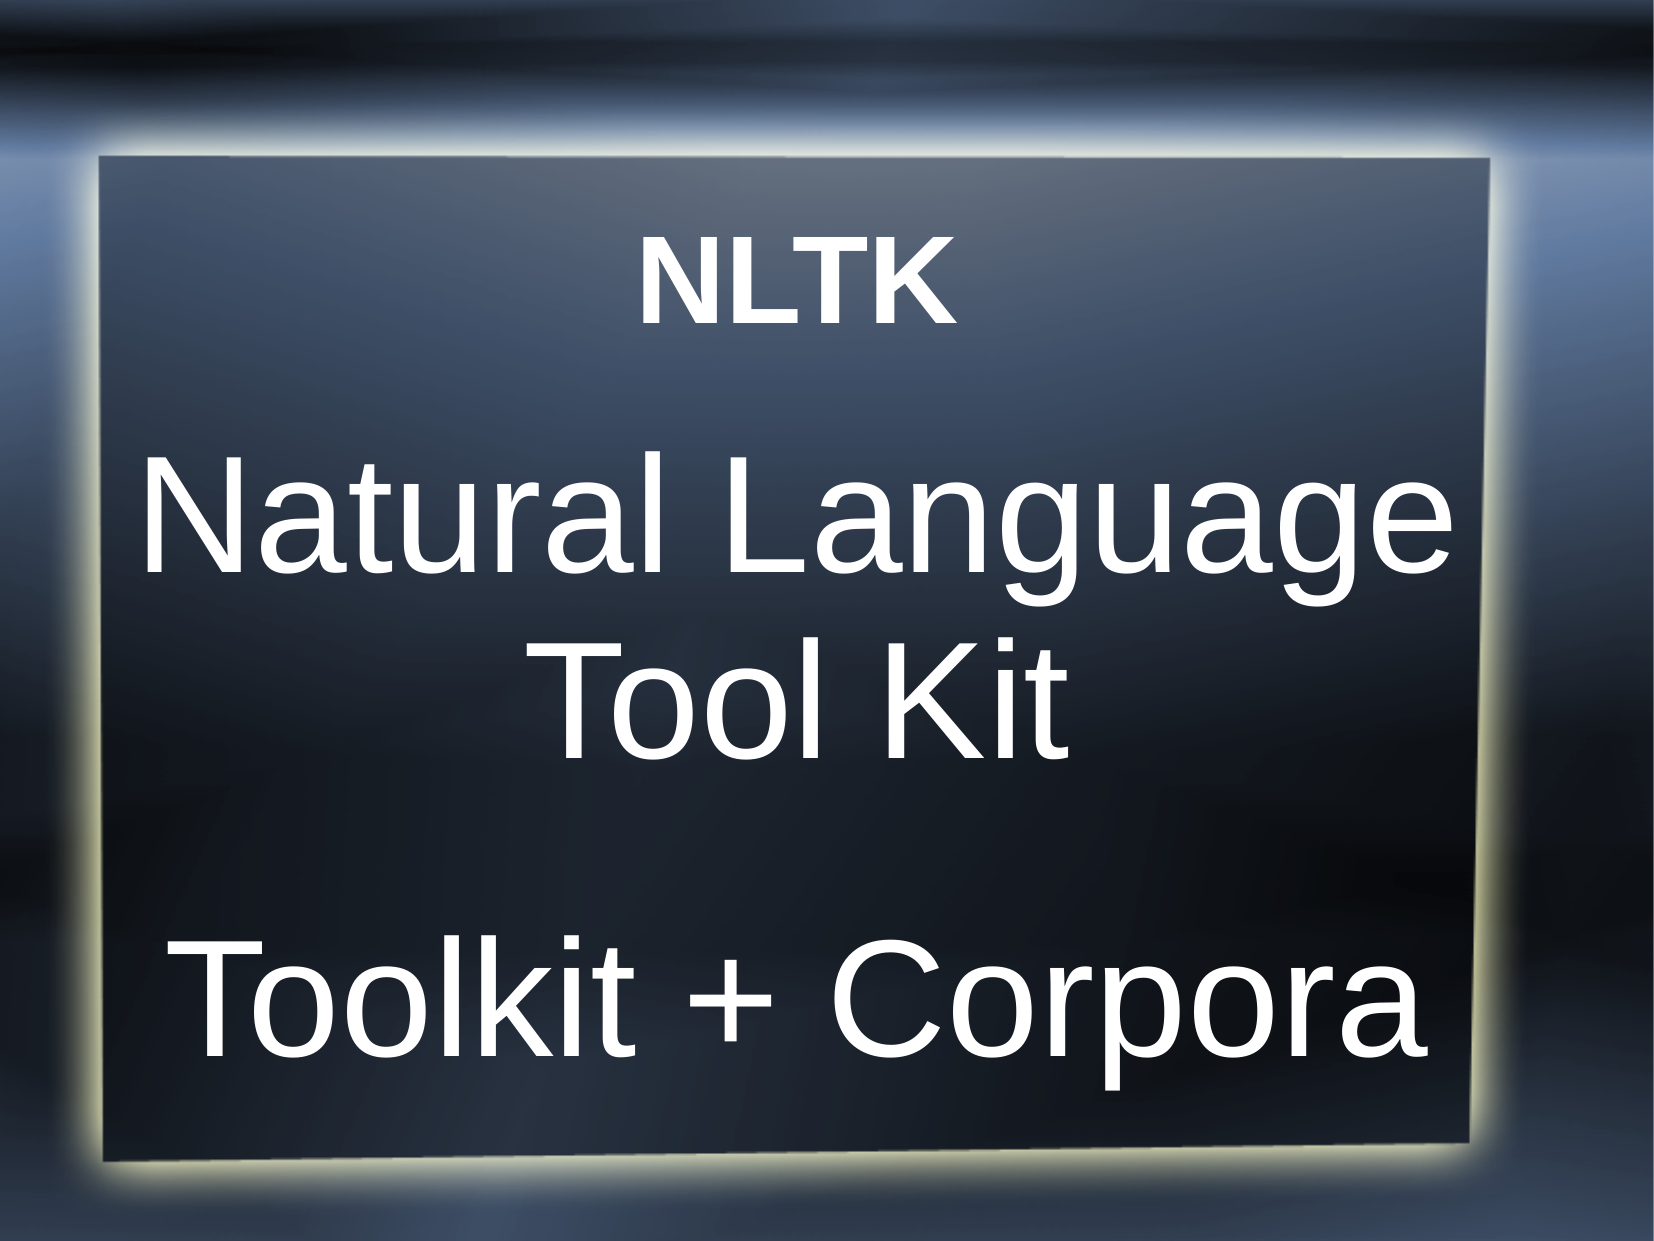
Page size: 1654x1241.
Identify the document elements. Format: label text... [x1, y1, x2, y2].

picture [0, 0, 1654, 1241]
title NLTK [59, 177, 1536, 384]
subtitle Natural Language Tool Kit Toolkit + Corpora [88, 383, 1506, 1130]
